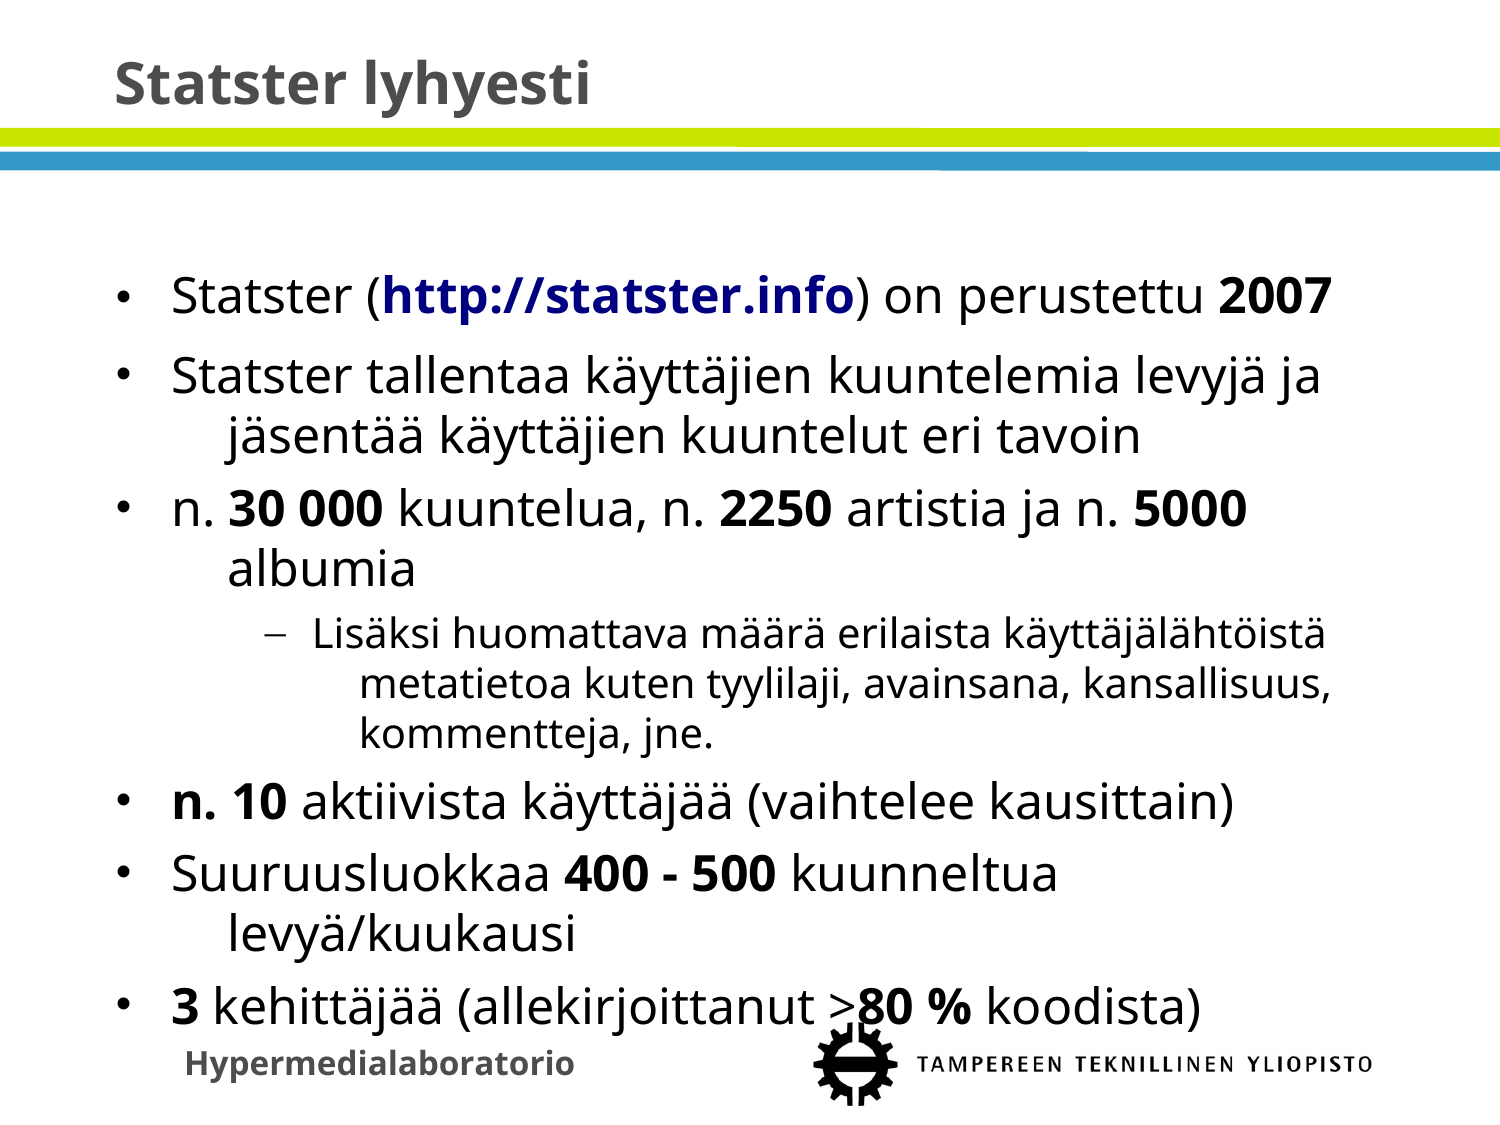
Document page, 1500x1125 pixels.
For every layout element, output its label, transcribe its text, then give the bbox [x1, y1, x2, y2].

list Statster (http://statster.info) on perustettu 2007 Statster tallentaa käyttäjien kuuntelemia levyjä ja jäsentää käyttäjien kuuntelut eri tavoin n. 30 000 kuuntelua, n. 2250 artistia ja n. 5000 albumia Lisäksi huomattava määrä erilaista käyttäjälähtöistä metatietoa kuten tyylilaji, avainsana, kansallisuus, kommentteja, jne. n. 10 aktiivista käyttäjää (vaihtelee kausittain) Suuruusluokkaa 400 - 500 kuunneltua levyä/kuukausi 3 kehittäjää (allekirjoittanut >80 % koodista) [100, 255, 1400, 1012]
picture [813, 1022, 1377, 1106]
title Statster lyhyesti [100, 3, 1100, 159]
